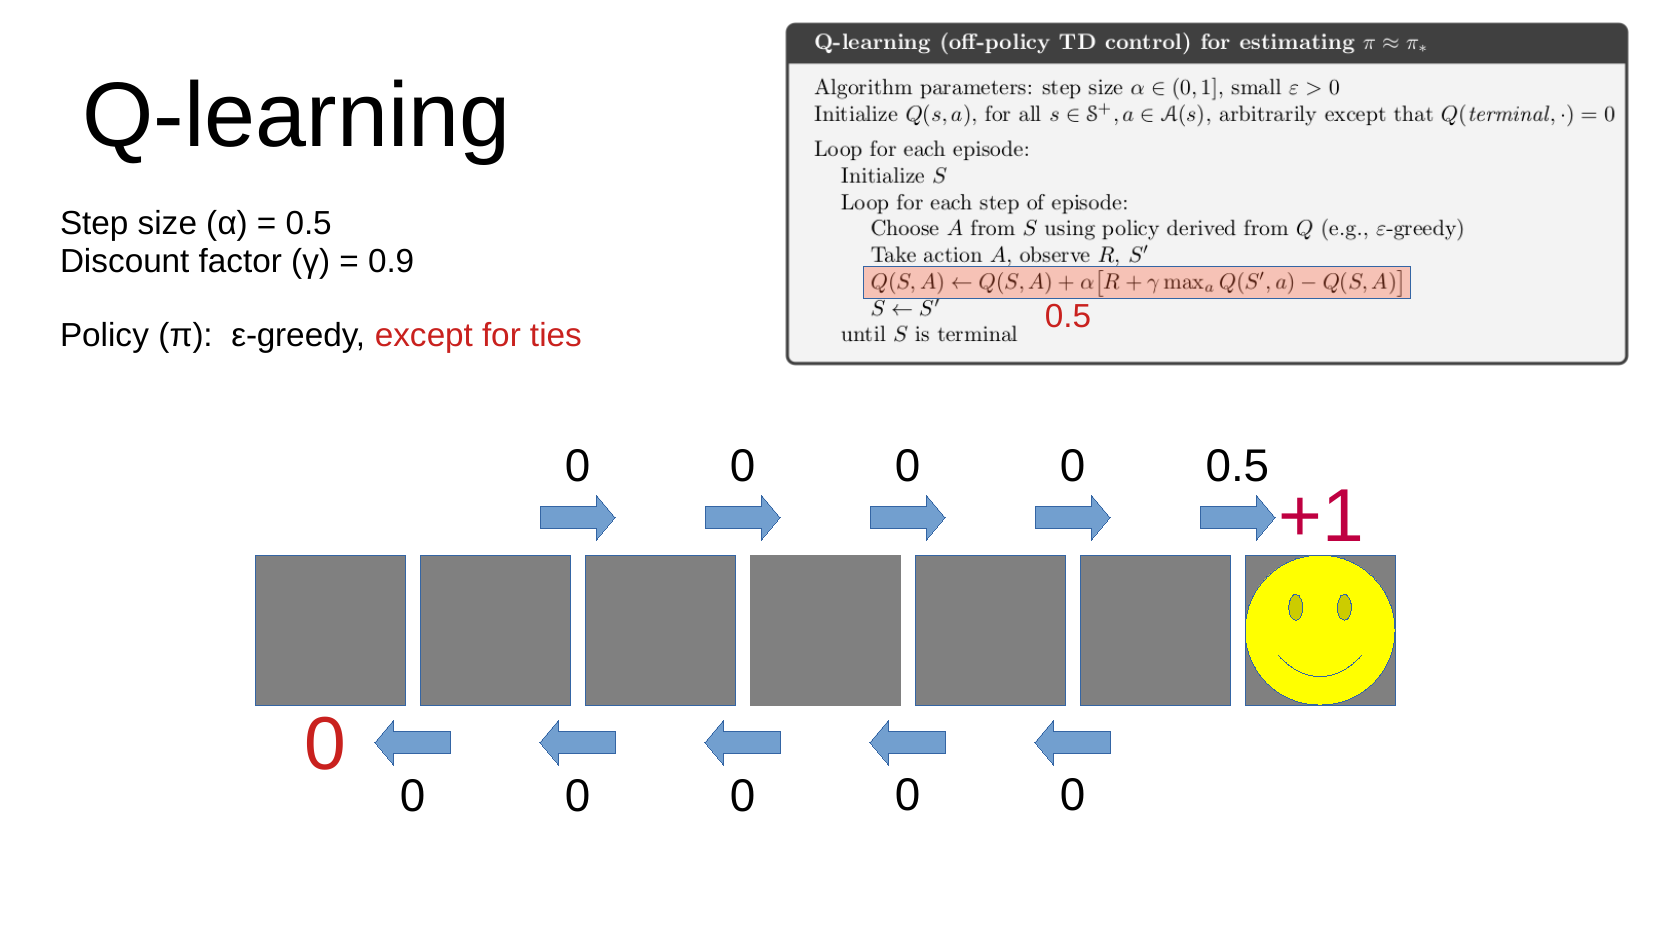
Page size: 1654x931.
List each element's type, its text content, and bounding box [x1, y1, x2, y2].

text_box [1080, 555, 1231, 706]
title 0 [360, 750, 466, 841]
title 0 [525, 750, 631, 841]
title 0.5 [1185, 420, 1291, 511]
text_box [539, 720, 616, 750]
title 0 [525, 420, 631, 511]
text_box [1245, 555, 1396, 706]
text_box [704, 720, 781, 750]
title 0 [690, 420, 796, 511]
title Q-learning [82, 37, 773, 193]
text_box [705, 511, 781, 541]
text_box [1034, 720, 1111, 750]
text_box [379, 720, 451, 750]
title 0 [1020, 750, 1126, 840]
text_box [1035, 511, 1111, 541]
text_box [869, 720, 946, 750]
title Step size (α) = 0.5 Discount factor (γ) = 0.9 Policy (π): ε-greedy, except for ties [60, 186, 616, 409]
text_box [863, 266, 1411, 299]
text_box [585, 555, 736, 706]
text_box [255, 555, 406, 706]
text_box [1200, 511, 1268, 541]
picture [773, 14, 1637, 376]
text_box [750, 555, 901, 706]
text_box [420, 555, 571, 706]
title 0 [690, 750, 796, 841]
text_box [540, 511, 616, 541]
title 0 [855, 750, 961, 840]
title 0 [273, 698, 379, 789]
text_box [915, 555, 1066, 706]
title 0.5 [1026, 286, 1102, 346]
title 0 [1020, 420, 1126, 511]
text_box [870, 511, 946, 541]
title +1 [1268, 471, 1374, 561]
title 0 [855, 420, 961, 511]
